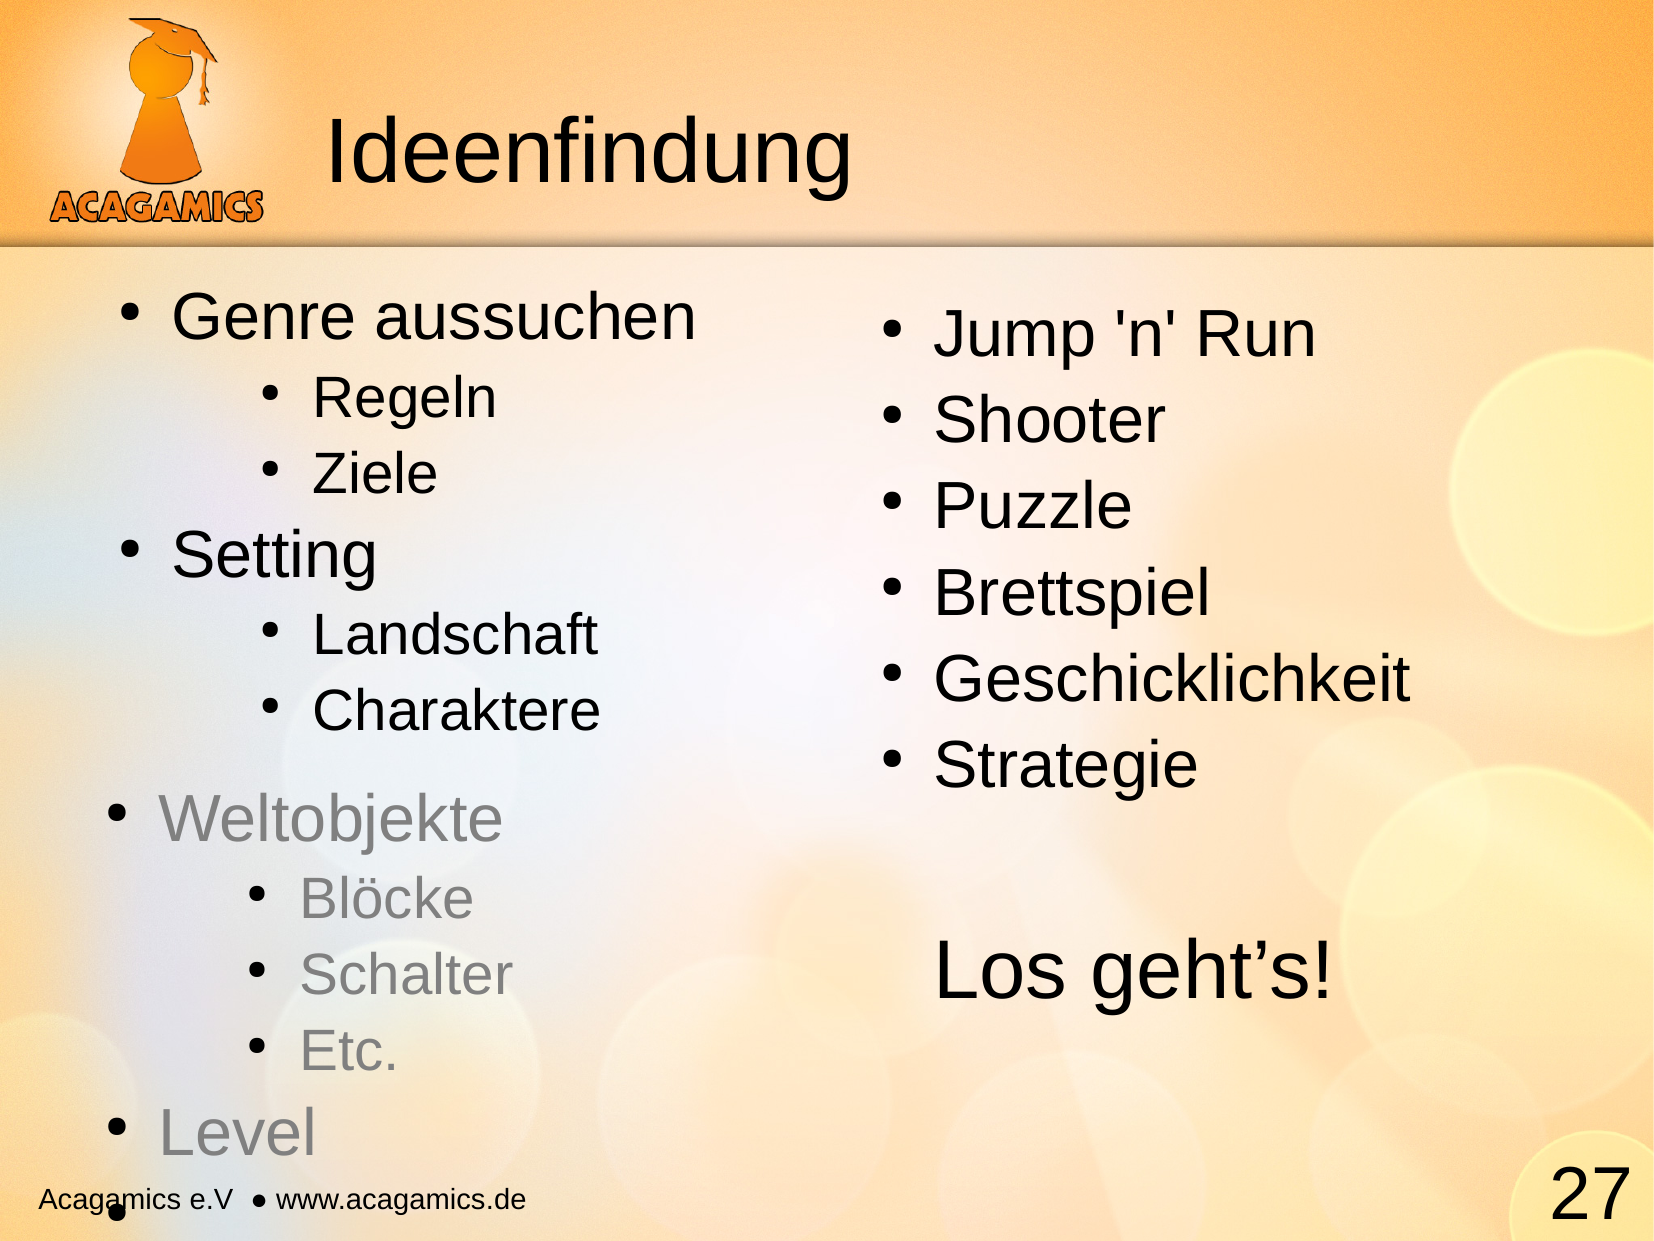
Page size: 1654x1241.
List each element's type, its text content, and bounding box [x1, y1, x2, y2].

list Los geht’s! [845, 915, 1572, 1109]
list Weltobjekte Blöcke Schalter Etc. Level [69, 774, 796, 1241]
list Genre aussuchen Regeln Ziele Setting Landschaft Charaktere [82, 273, 809, 819]
text_box [1517, 1151, 1654, 1241]
title Ideenfindung [324, 76, 1571, 216]
list Jump 'n' Run Shooter Puzzle Brettspiel Geschicklichkeit Strategie [845, 290, 1572, 886]
